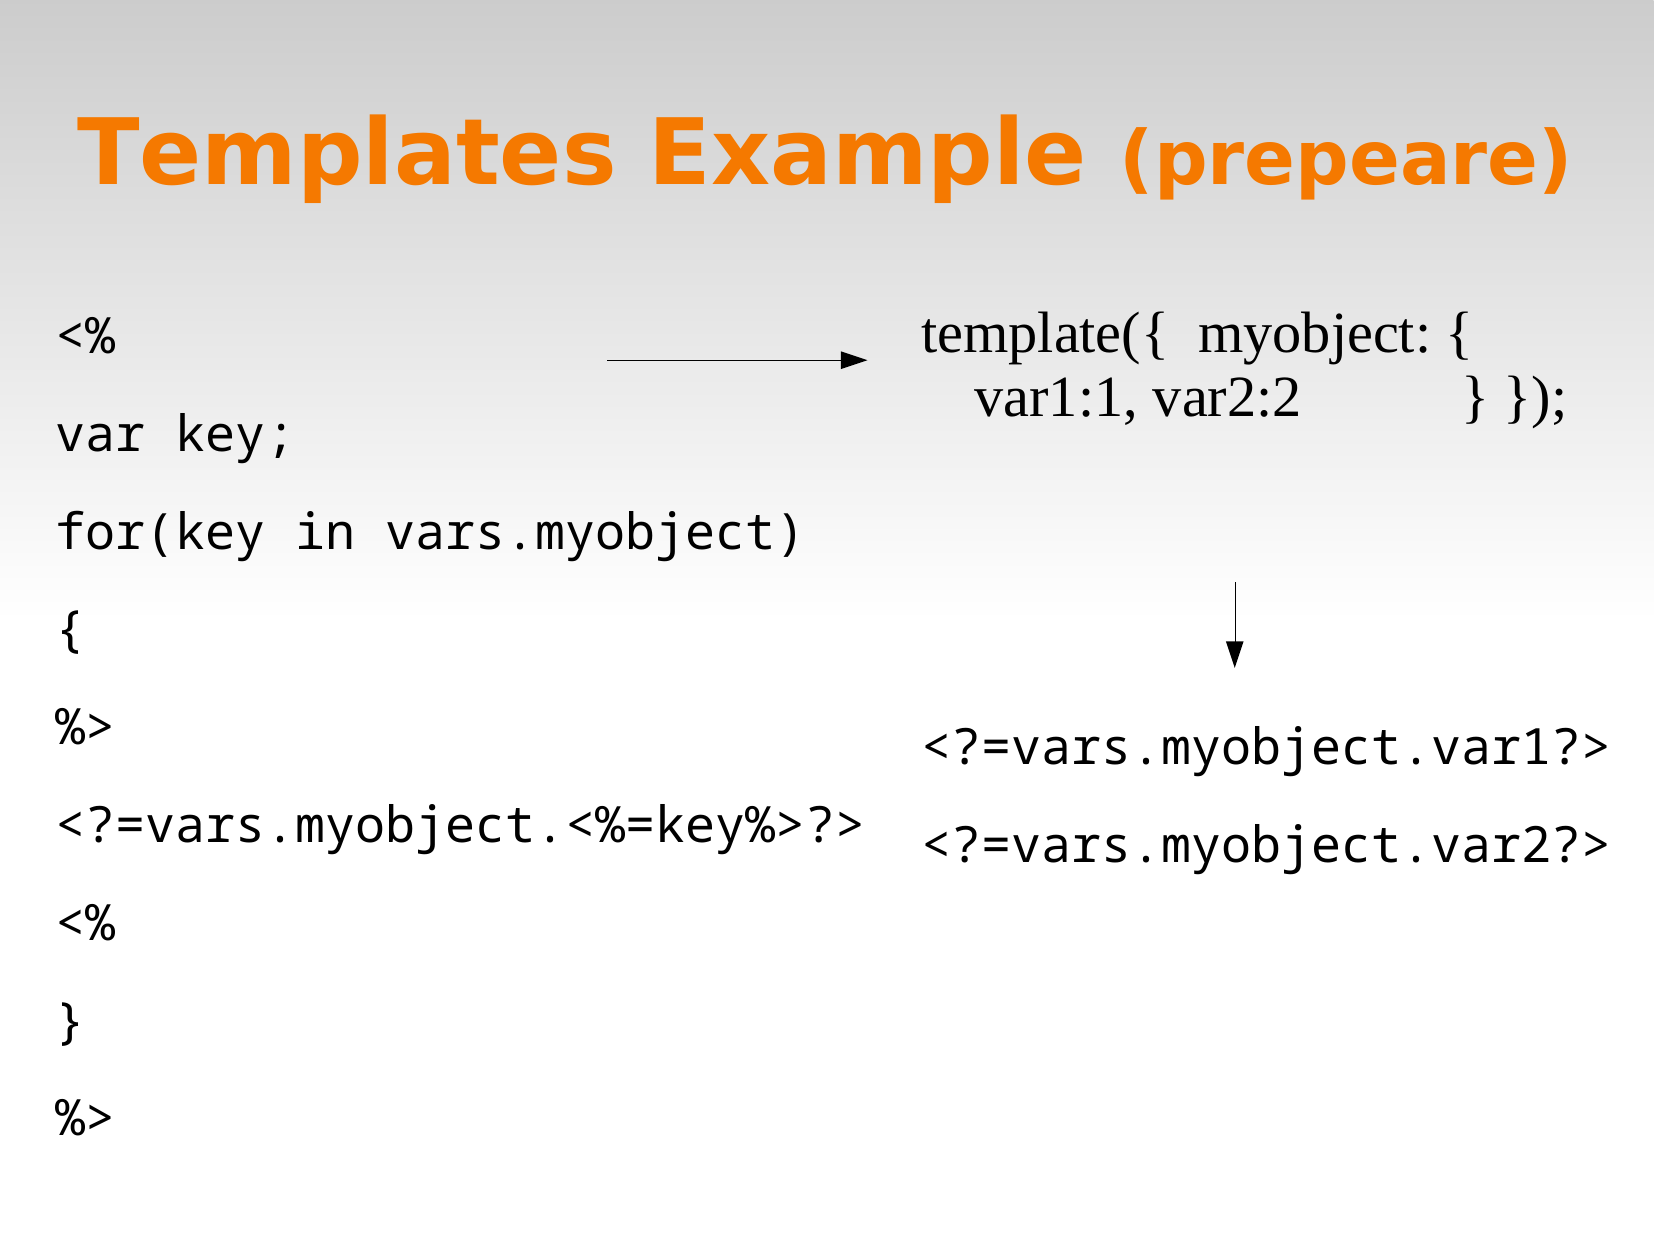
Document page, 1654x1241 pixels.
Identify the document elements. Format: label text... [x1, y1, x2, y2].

title Templates Example (prepeare) [37, 49, 1613, 257]
list <% var key; for(key in vars.myobject) { %> <?=vars.myobject.<%=key%>?> <% } %> [37, 300, 901, 1126]
list template({ myobject: { var1:1, var2:2 } }); <?=vars.myobject.var1?> <?=vars.myobject.var2?> [903, 300, 1613, 1126]
